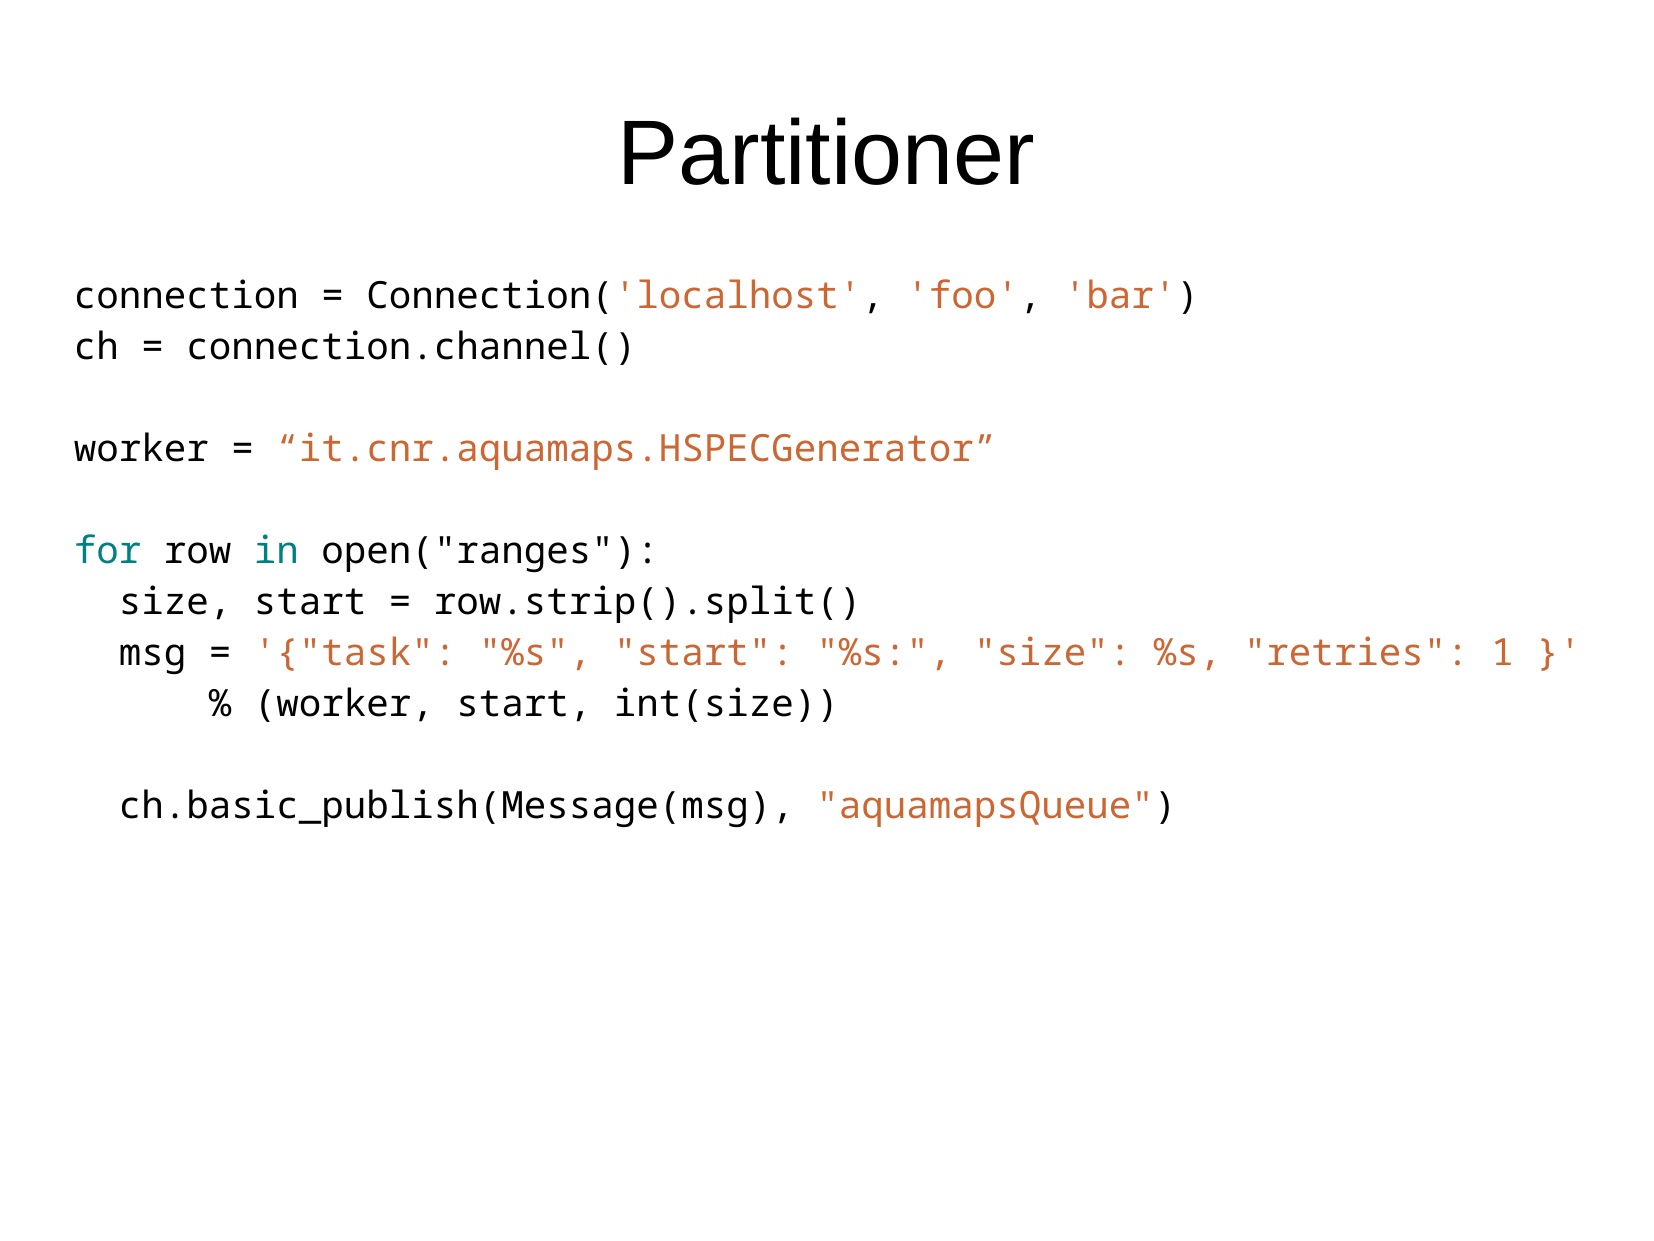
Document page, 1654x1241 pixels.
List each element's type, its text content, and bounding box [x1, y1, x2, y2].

text_box connection = Connection('localhost', 'foo', 'bar') ch = connection.channel() worker = “it.cnr.aquamaps.HSPECGenerator” for row in open("ranges"): size, start = row.strip().split() msg = '{"task": "%s", "start": "%s:", "size": %s, "retries": 1 }' % (worker, start, int(size)) ch.basic_publish(Message(msg), "aquamapsQueue") [59, 261, 1619, 794]
title Partitioner [82, 56, 1571, 250]
